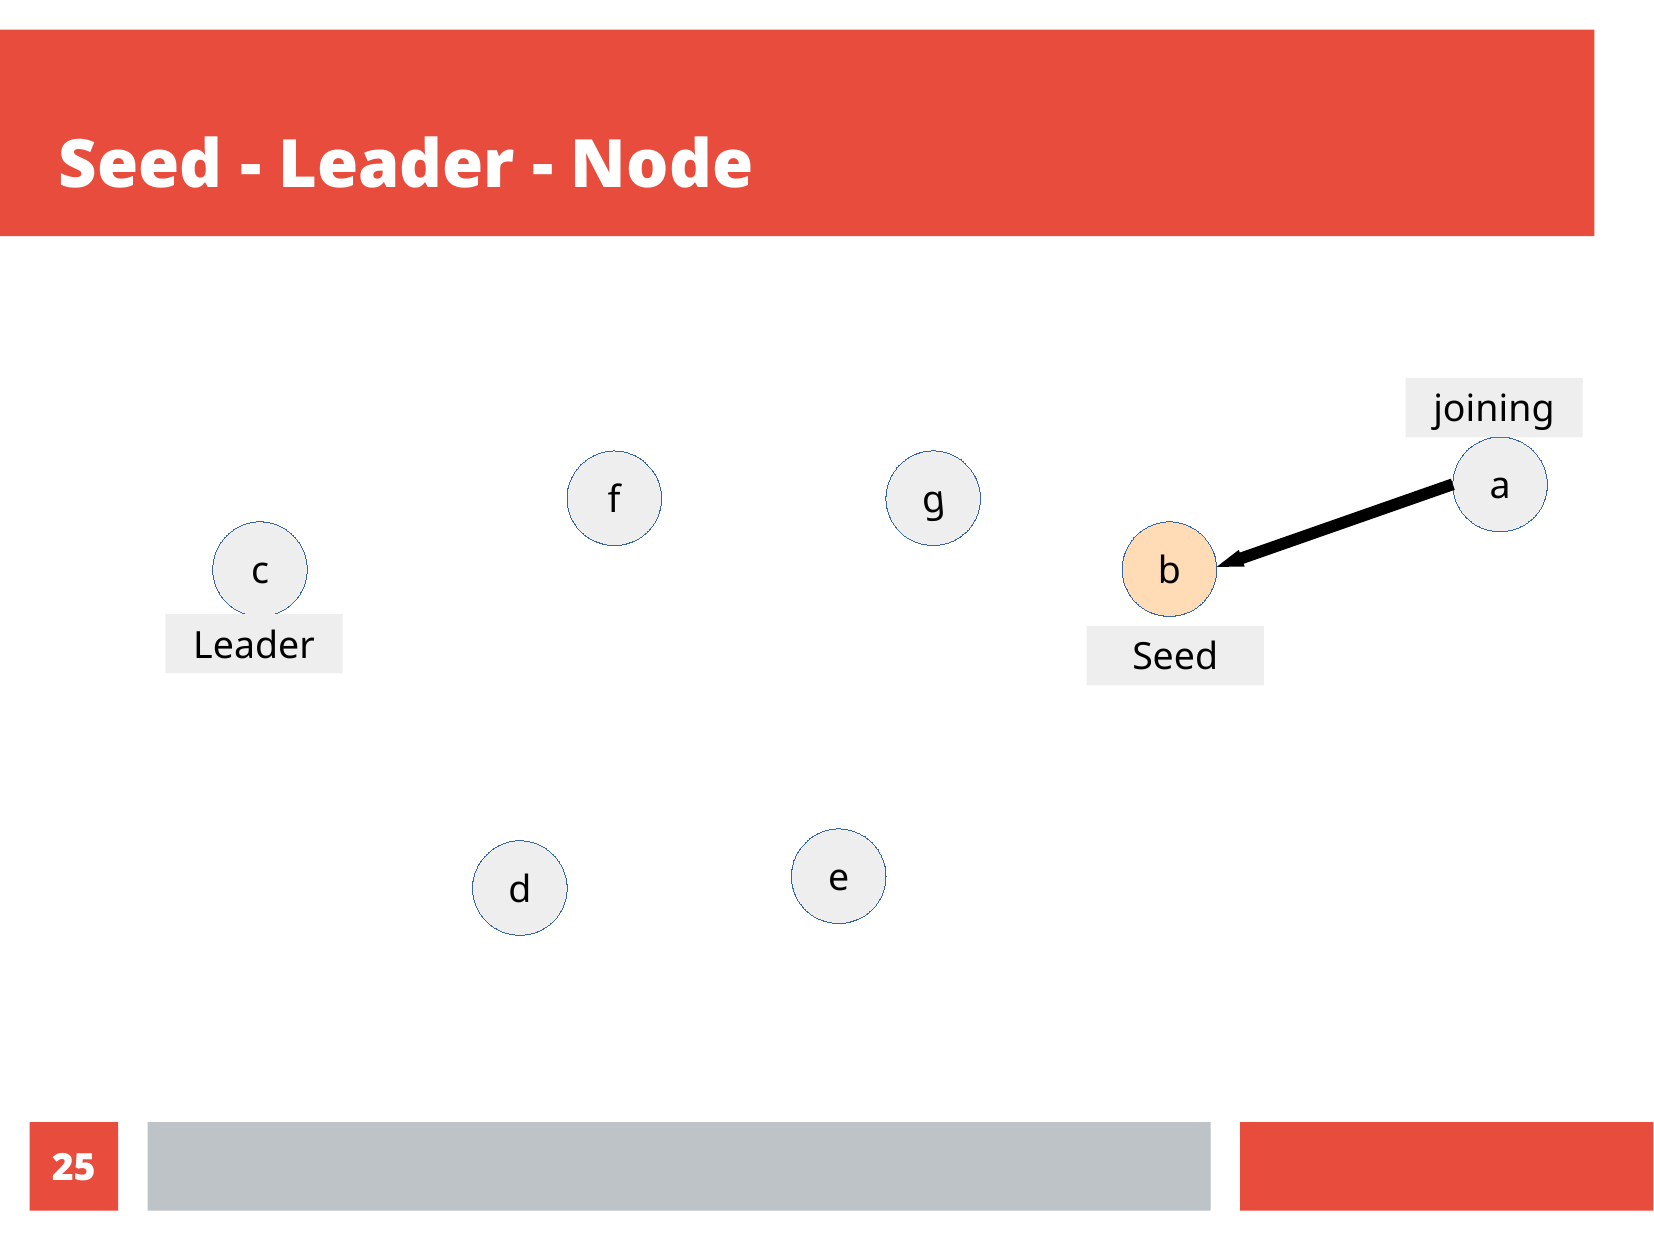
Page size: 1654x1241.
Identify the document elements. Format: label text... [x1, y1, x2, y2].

text_box c [212, 521, 308, 614]
text_box Leader [165, 614, 343, 674]
text_box e [791, 828, 887, 924]
text_box g [885, 450, 981, 546]
text_box d [472, 840, 568, 936]
title Seed - Leader - Node [59, 59, 1595, 207]
text_box a [1452, 438, 1548, 532]
text_box b [1122, 521, 1217, 617]
text_box Seed [1086, 625, 1264, 686]
text_box f [567, 450, 662, 546]
text_box joining [1405, 377, 1583, 438]
